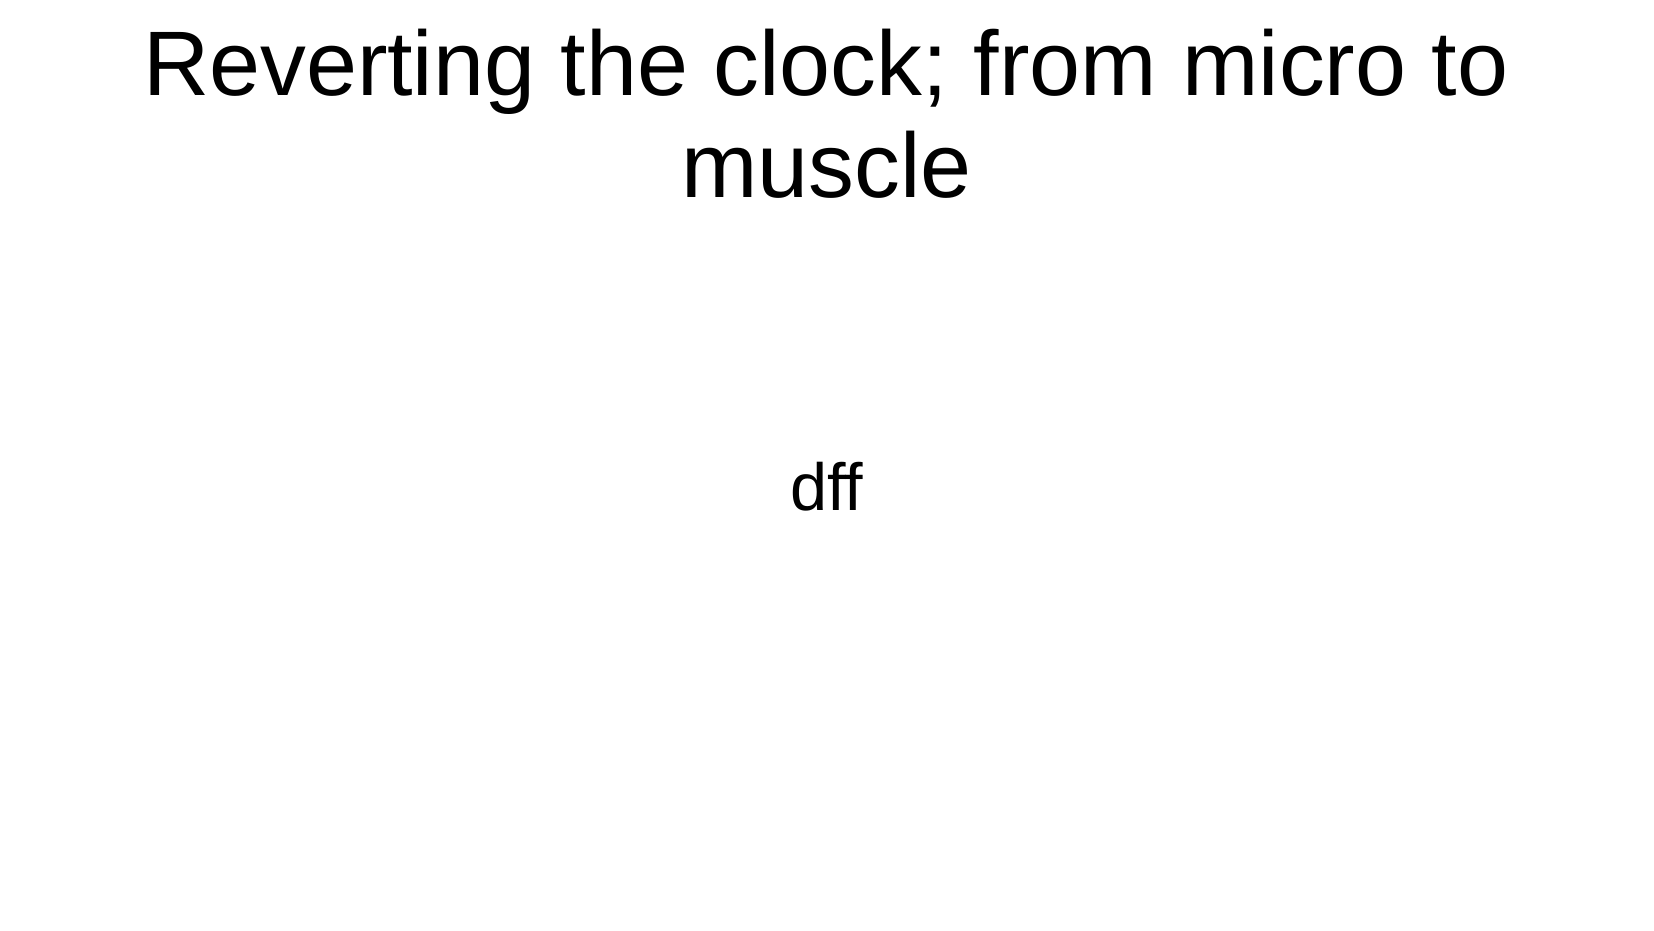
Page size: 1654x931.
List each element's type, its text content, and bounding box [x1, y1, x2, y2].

subtitle dff [82, 217, 1571, 758]
title Reverting the clock; from micro to muscle [82, 12, 1571, 217]
